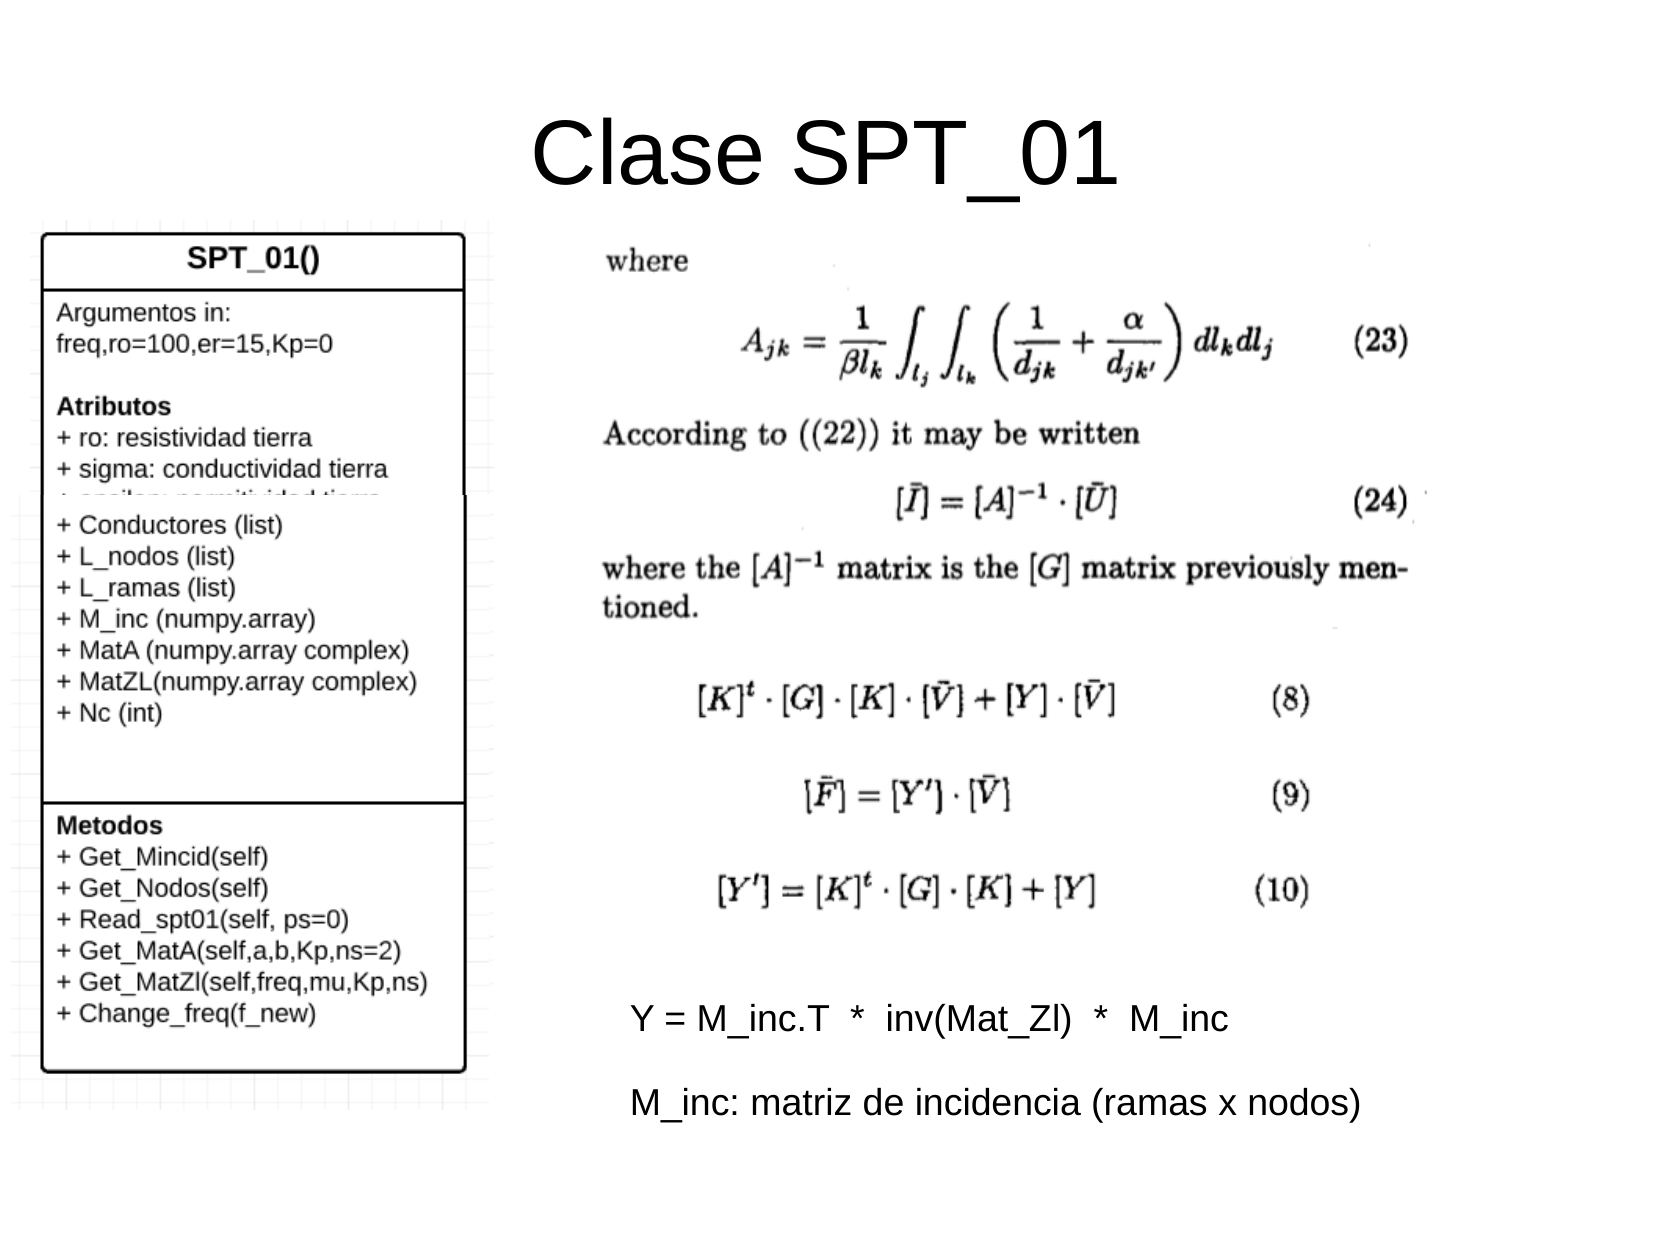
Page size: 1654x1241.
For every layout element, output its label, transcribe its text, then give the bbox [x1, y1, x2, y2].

text_box Y = M_inc.T * inv(Mat_Zl) * M_inc M_inc: matriz de incidencia (ramas x nodos) [615, 990, 1426, 1131]
title Clase SPT_01 [82, 49, 1571, 257]
picture [583, 239, 1441, 922]
picture [11, 220, 494, 1111]
